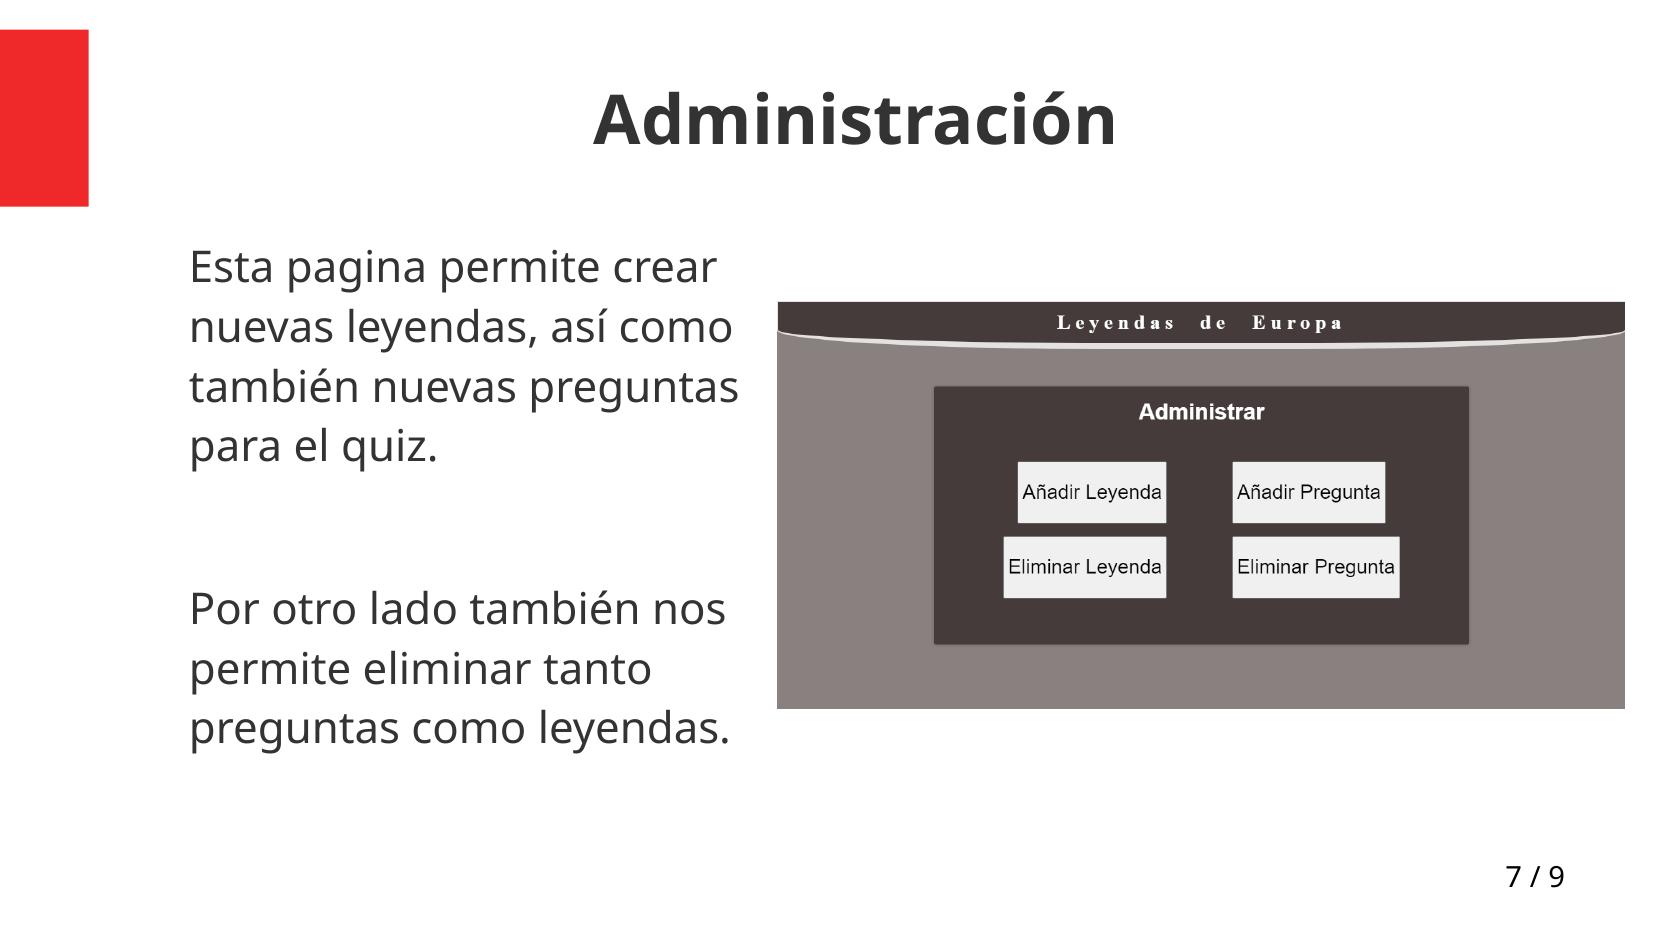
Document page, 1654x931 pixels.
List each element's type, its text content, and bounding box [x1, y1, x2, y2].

title Administración [118, 29, 1595, 207]
picture [777, 301, 1625, 709]
list Esta pagina permite crear nuevas leyendas, así como también nuevas preguntas para el quiz. Por otro lado también nos permite eliminar tanto preguntas como leyendas. [118, 236, 839, 798]
